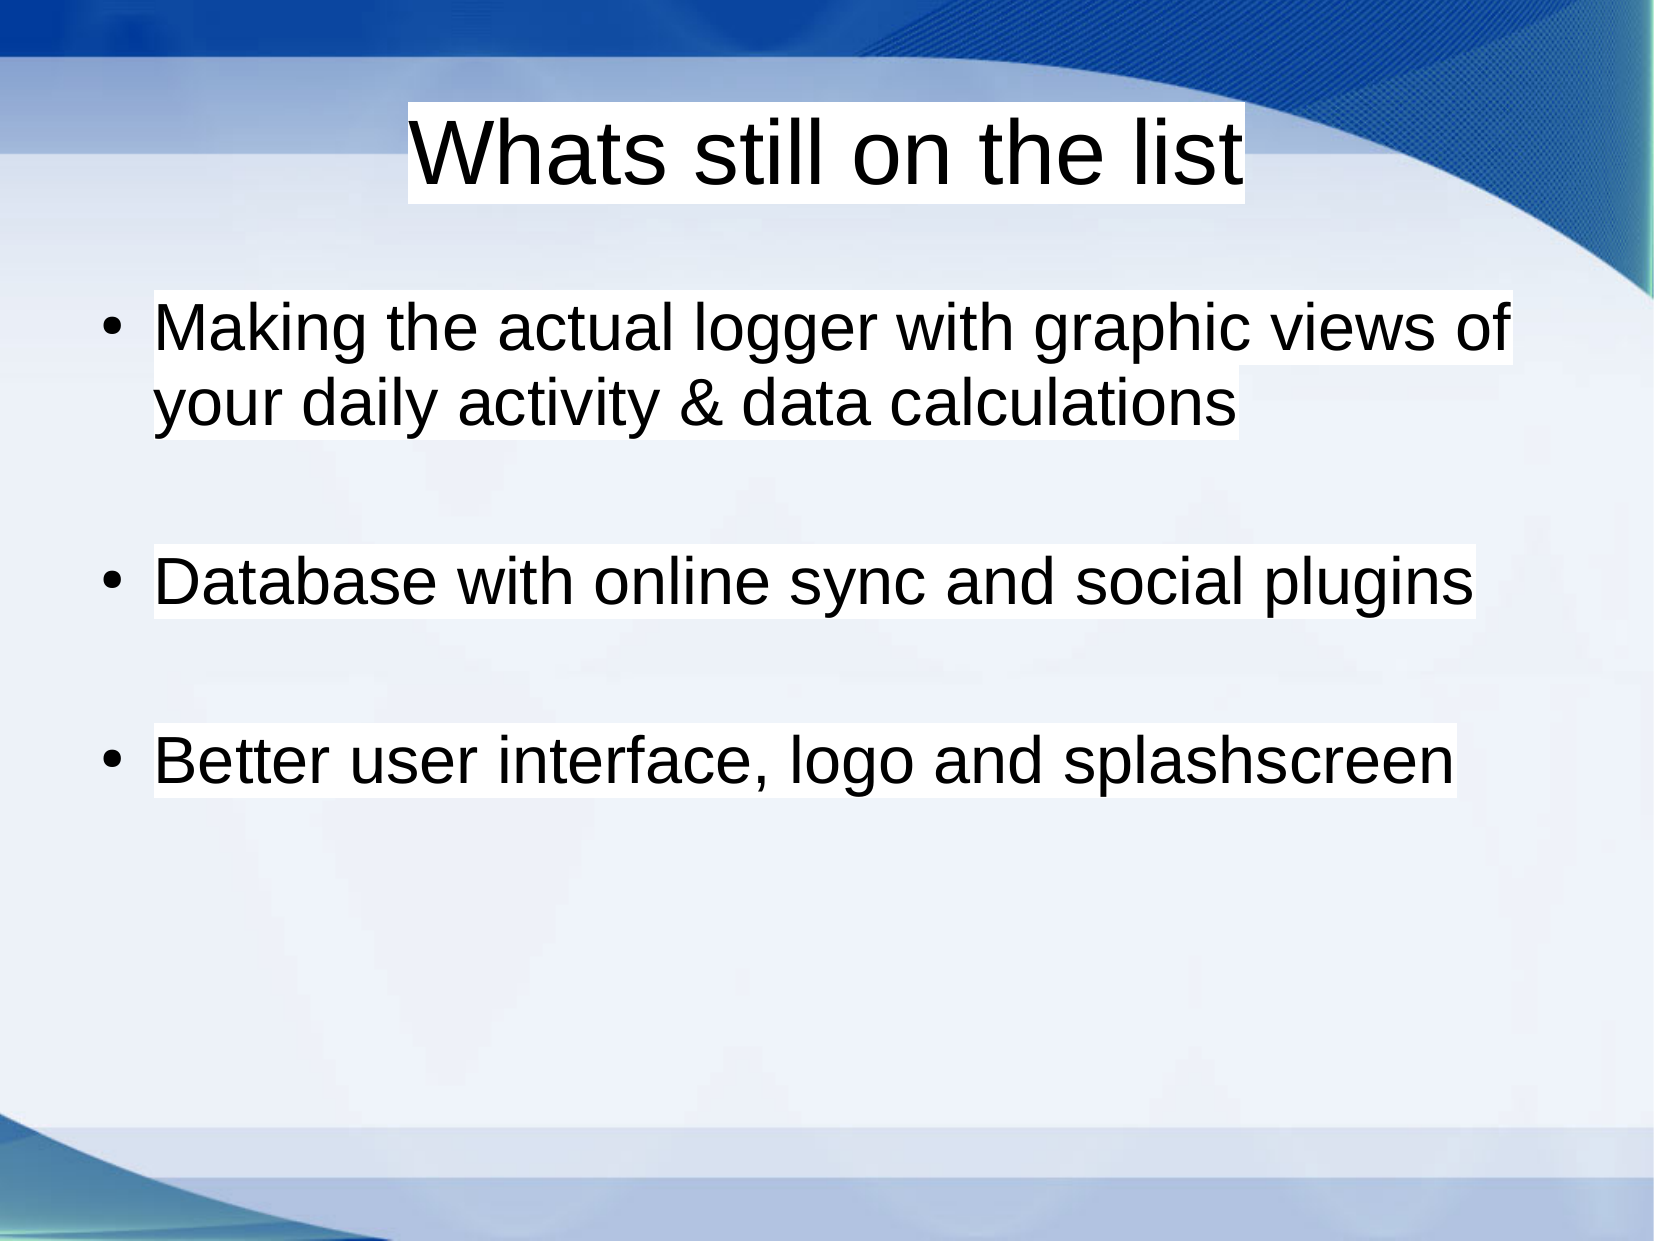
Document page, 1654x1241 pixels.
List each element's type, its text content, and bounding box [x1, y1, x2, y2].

title Whats still on the list [82, 49, 1571, 257]
list Making the actual logger with graphic views of your daily activity & data calculations Database with online sync and social plugins Better user interface, logo and splashscreen [82, 290, 1571, 1010]
picture [0, 0, 1654, 1241]
